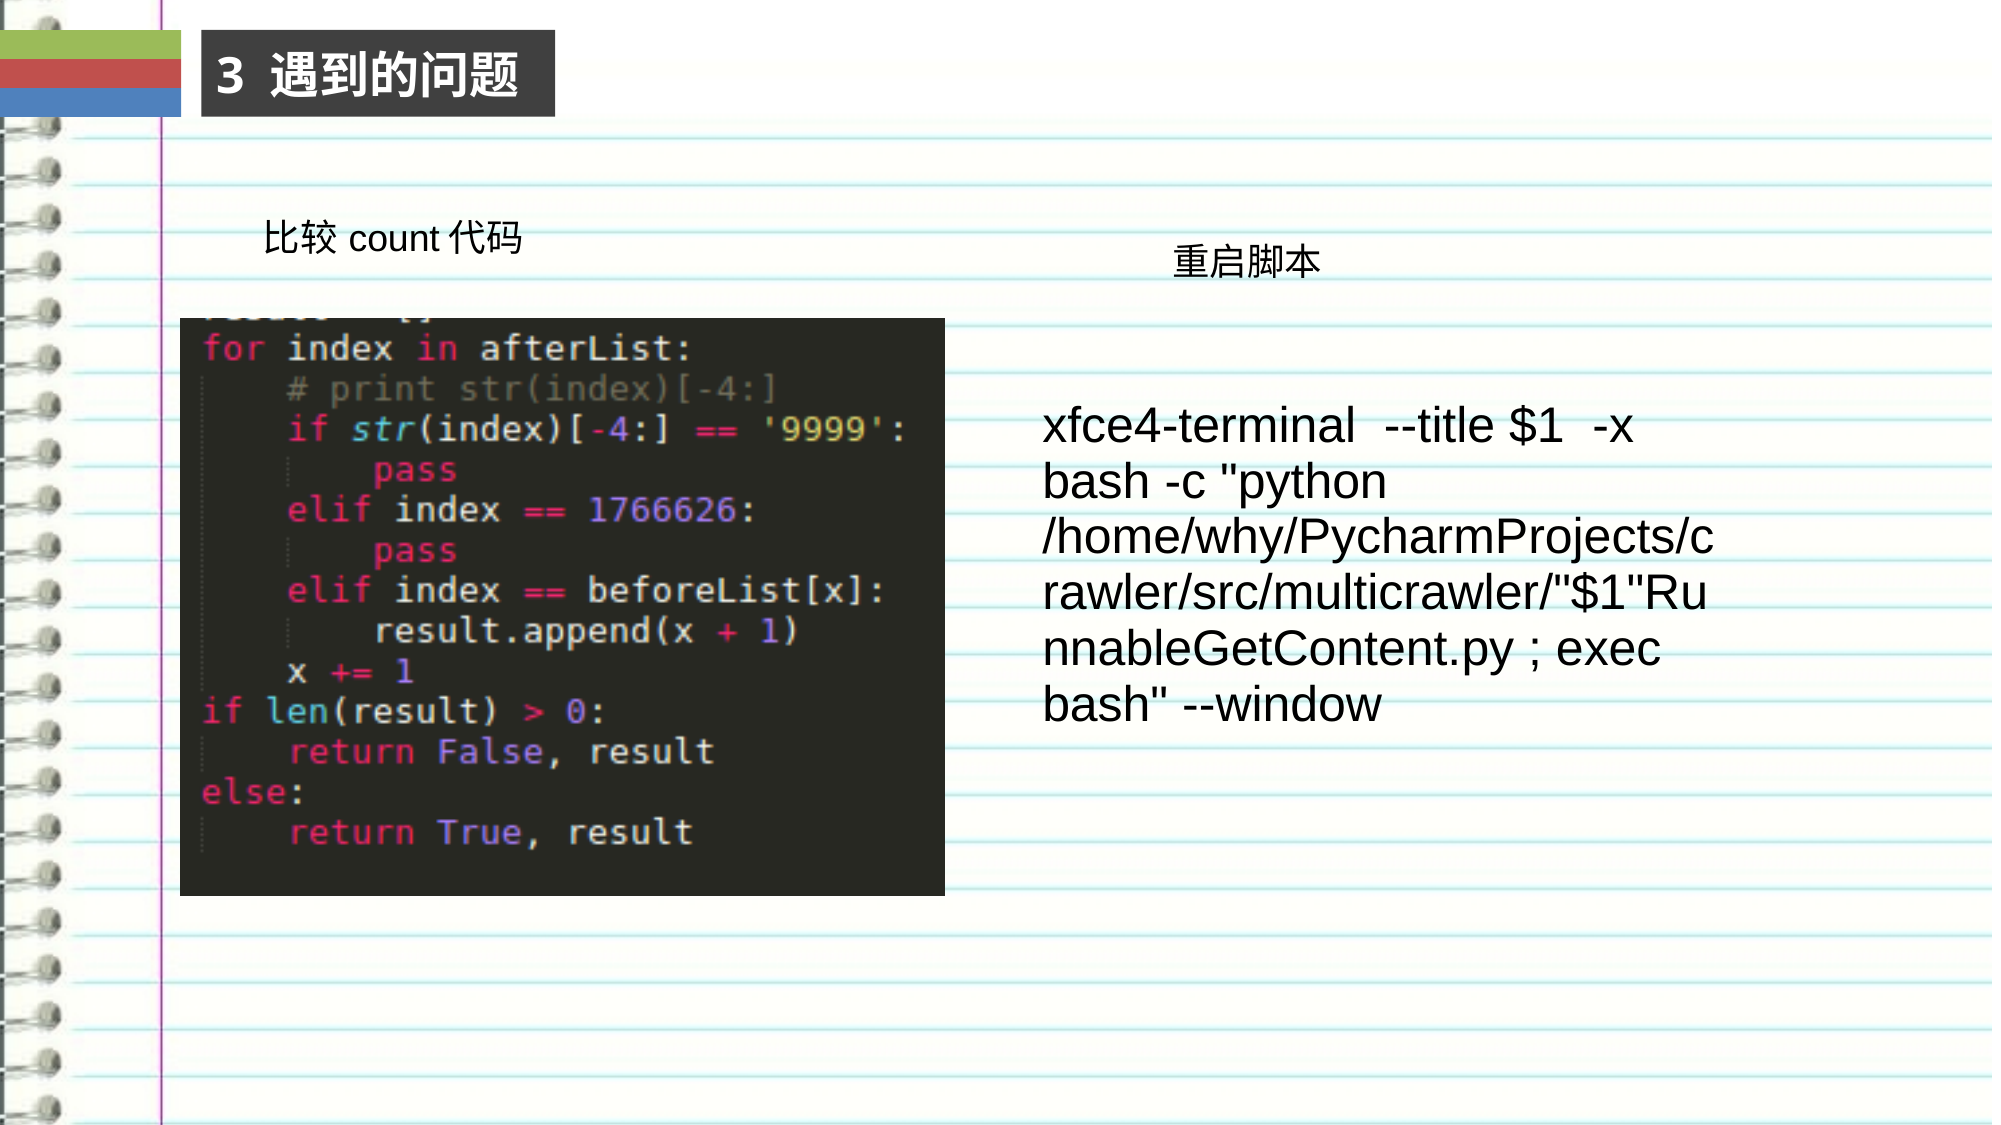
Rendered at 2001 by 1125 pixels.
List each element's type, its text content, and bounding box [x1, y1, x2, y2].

picture [0, 0, 1995, 1125]
text_box 3 遇到的问题 [201, 29, 556, 117]
text_box xfce4-terminal --title $1 -x bash -c "python /home/why/PycharmProjects/crawler/src/multicrawler/"$1"RunnableGetContent.py ; exec bash" --window [1027, 389, 1737, 848]
text_box 比较count代码 [248, 200, 721, 272]
text_box 重启脚本 [1157, 224, 1713, 295]
